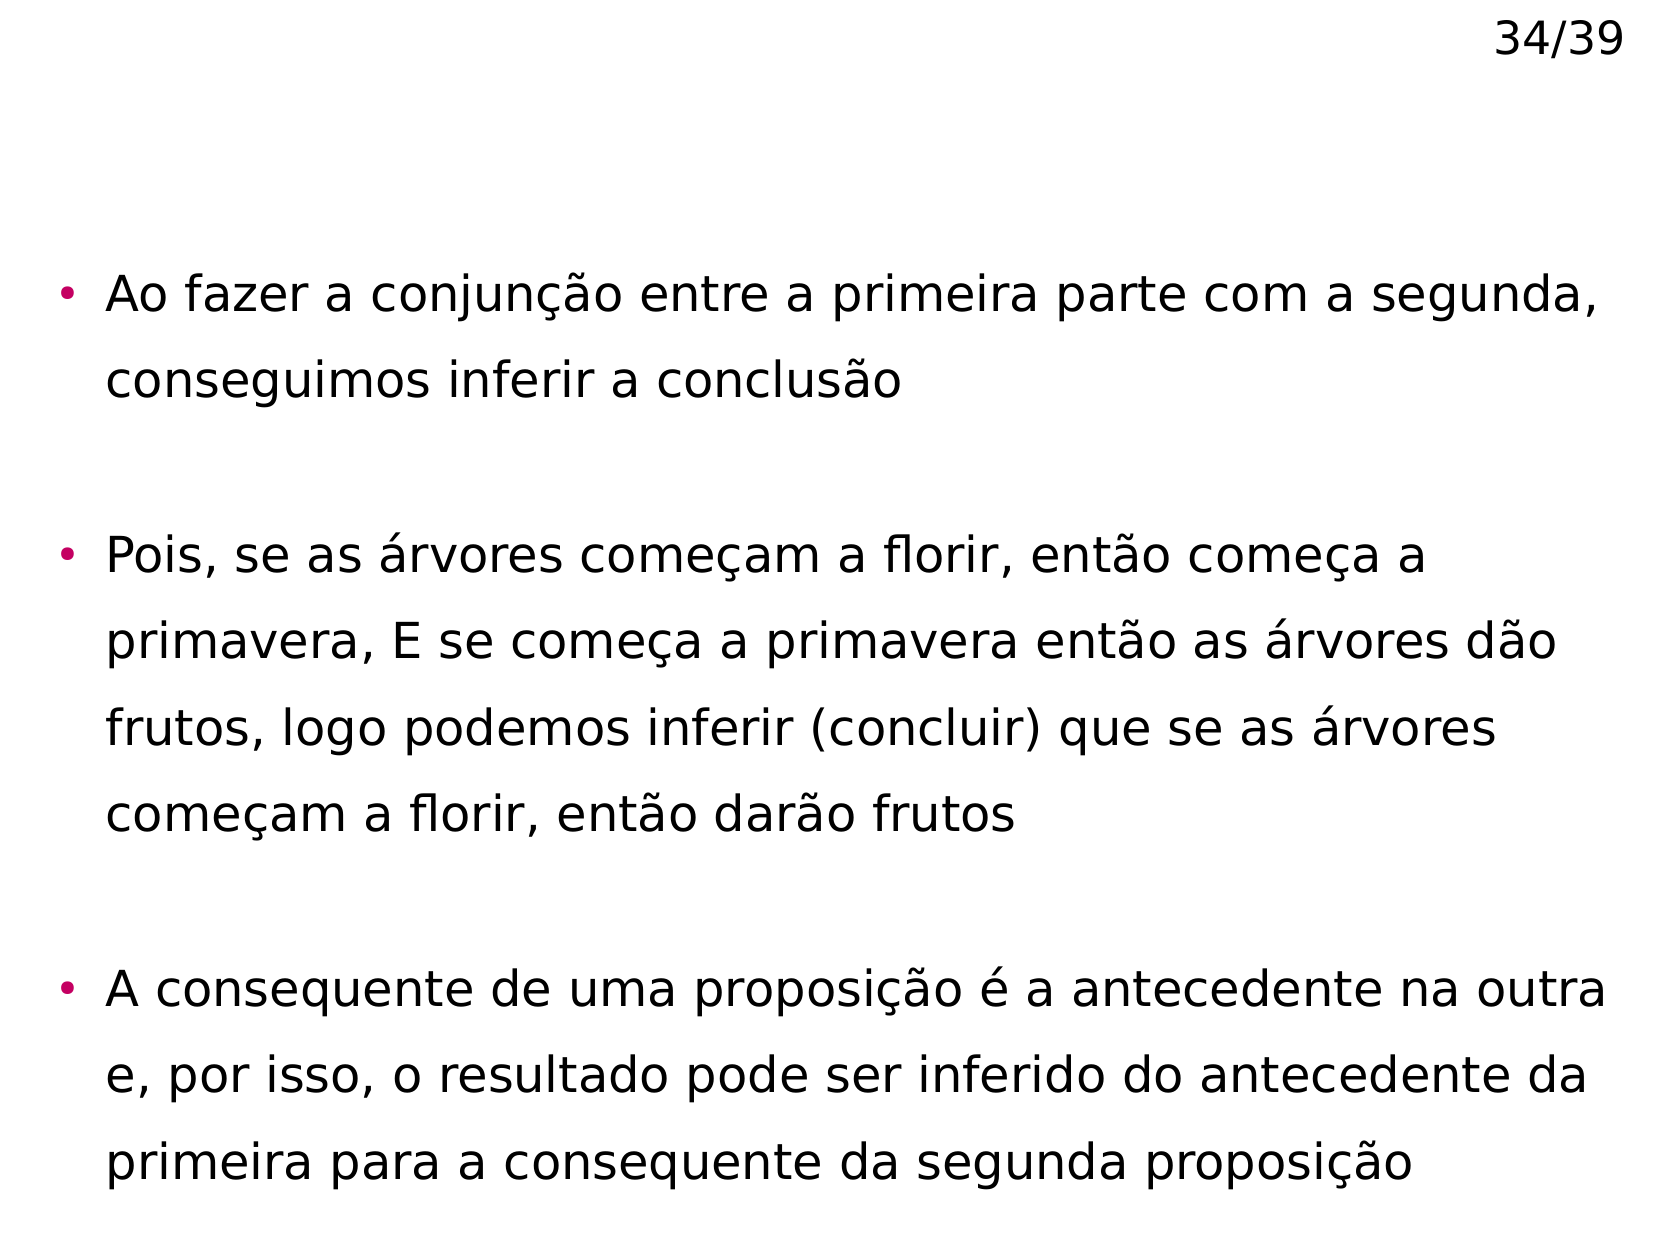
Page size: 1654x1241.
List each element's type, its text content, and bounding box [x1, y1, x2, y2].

list Ao fazer a conjunção entre a primeira parte com a segunda, conseguimos inferir a conclusão Pois, se as árvores começam a florir, então começa a primavera, E se começa a primavera então as árvores dão frutos, logo podemos inferir (concluir) que se as árvores começam a florir, então darão frutos A consequente de uma proposição é a antecedente na outra e, por isso, o resultado pode ser inferido do antecedente da primeira para a consequente da segunda proposição [59, 236, 1625, 1211]
